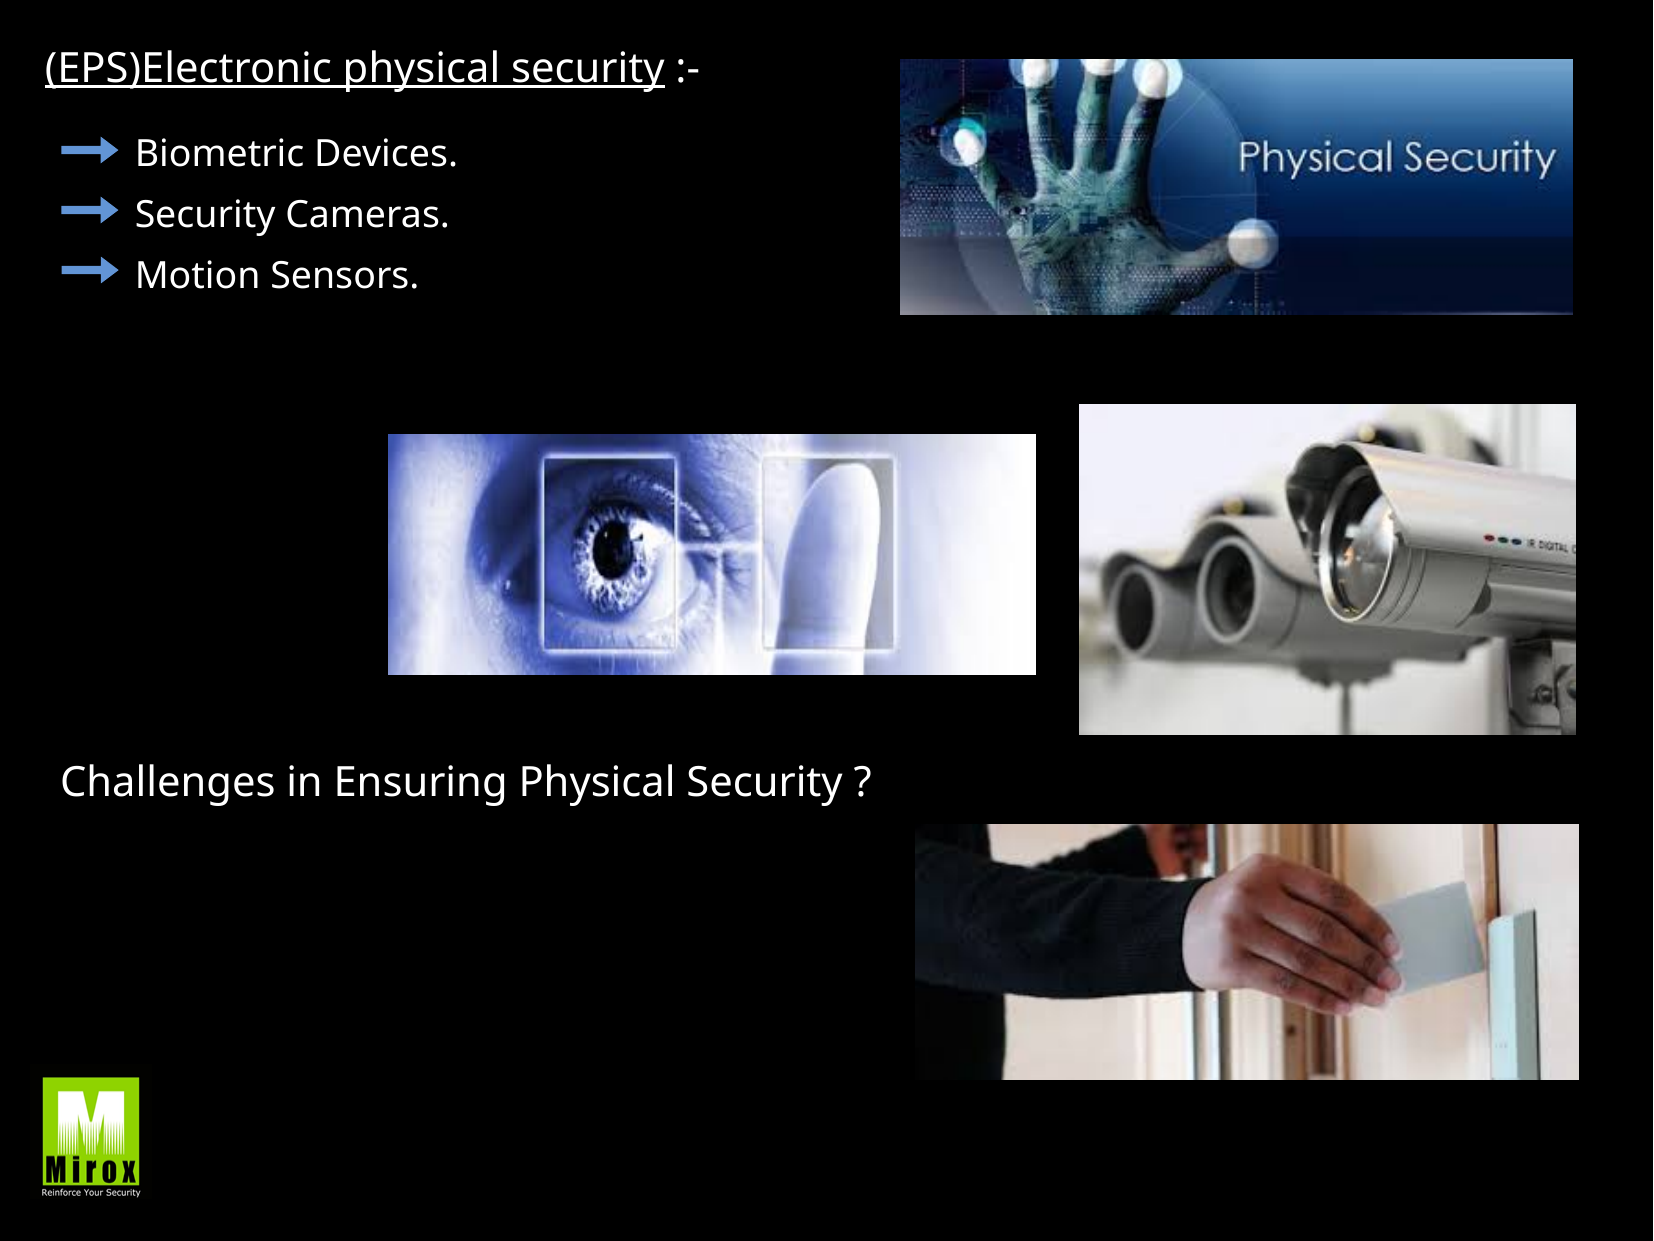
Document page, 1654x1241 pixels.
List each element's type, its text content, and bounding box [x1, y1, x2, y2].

picture [59, 195, 121, 226]
text_box Motion Sensors. [120, 240, 931, 302]
picture [60, 255, 121, 286]
picture [915, 824, 1579, 1081]
picture [59, 135, 120, 166]
text_box Security Cameras. [120, 180, 900, 240]
picture [900, 59, 1573, 316]
picture [388, 434, 1036, 676]
text_box Biometric Devices. [120, 119, 900, 180]
text_box Challenges in Ensuring Physical Security ? [45, 743, 1021, 811]
picture [30, 1064, 152, 1199]
picture [1079, 404, 1576, 736]
text_box (EPS)Electronic physical security :- [30, 30, 901, 142]
